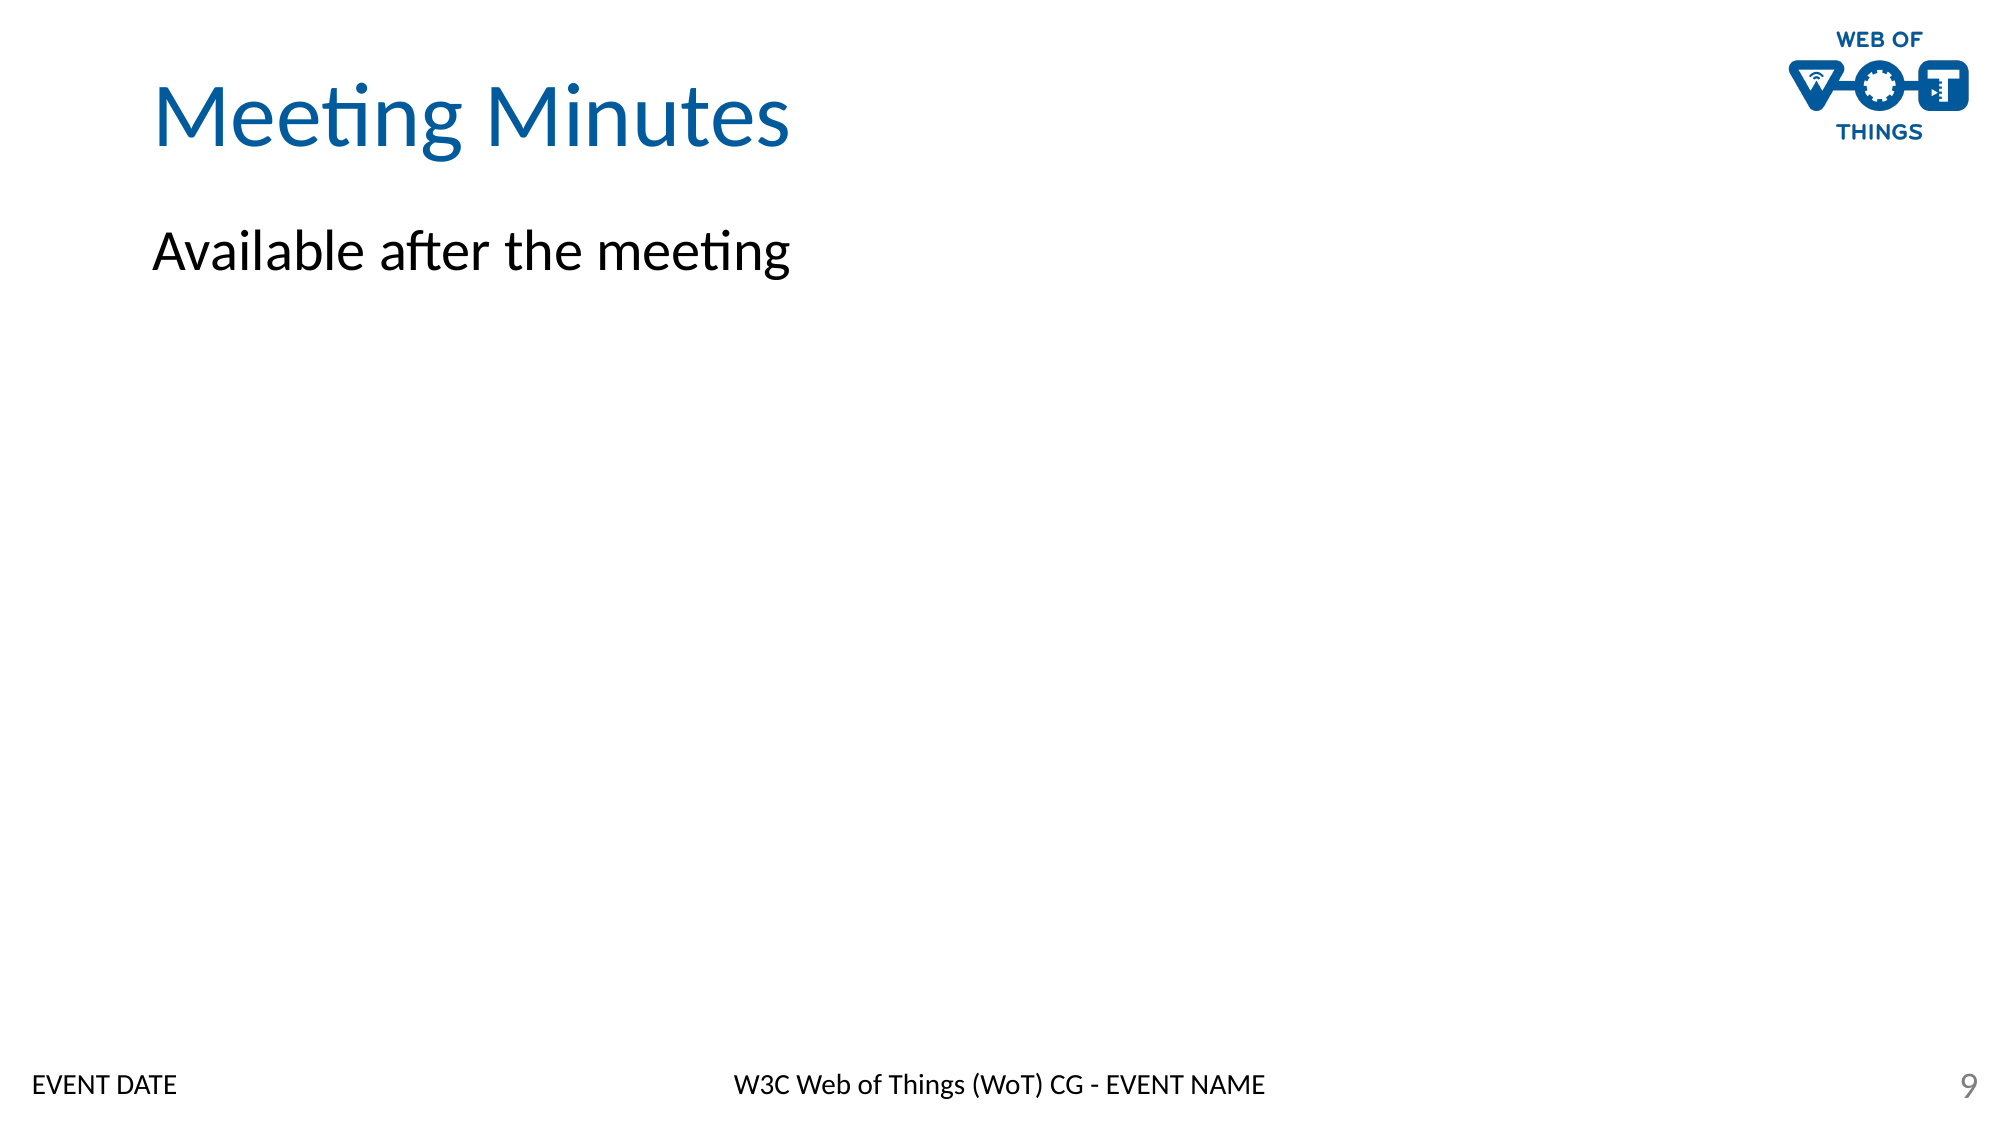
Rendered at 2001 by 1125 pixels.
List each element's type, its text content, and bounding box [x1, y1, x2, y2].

picture [1768, 19, 1989, 152]
title Meeting Minutes [137, 59, 1863, 212]
list Available after the meeting [137, 212, 1863, 1014]
slide_number 1 [1911, 1053, 1994, 1114]
